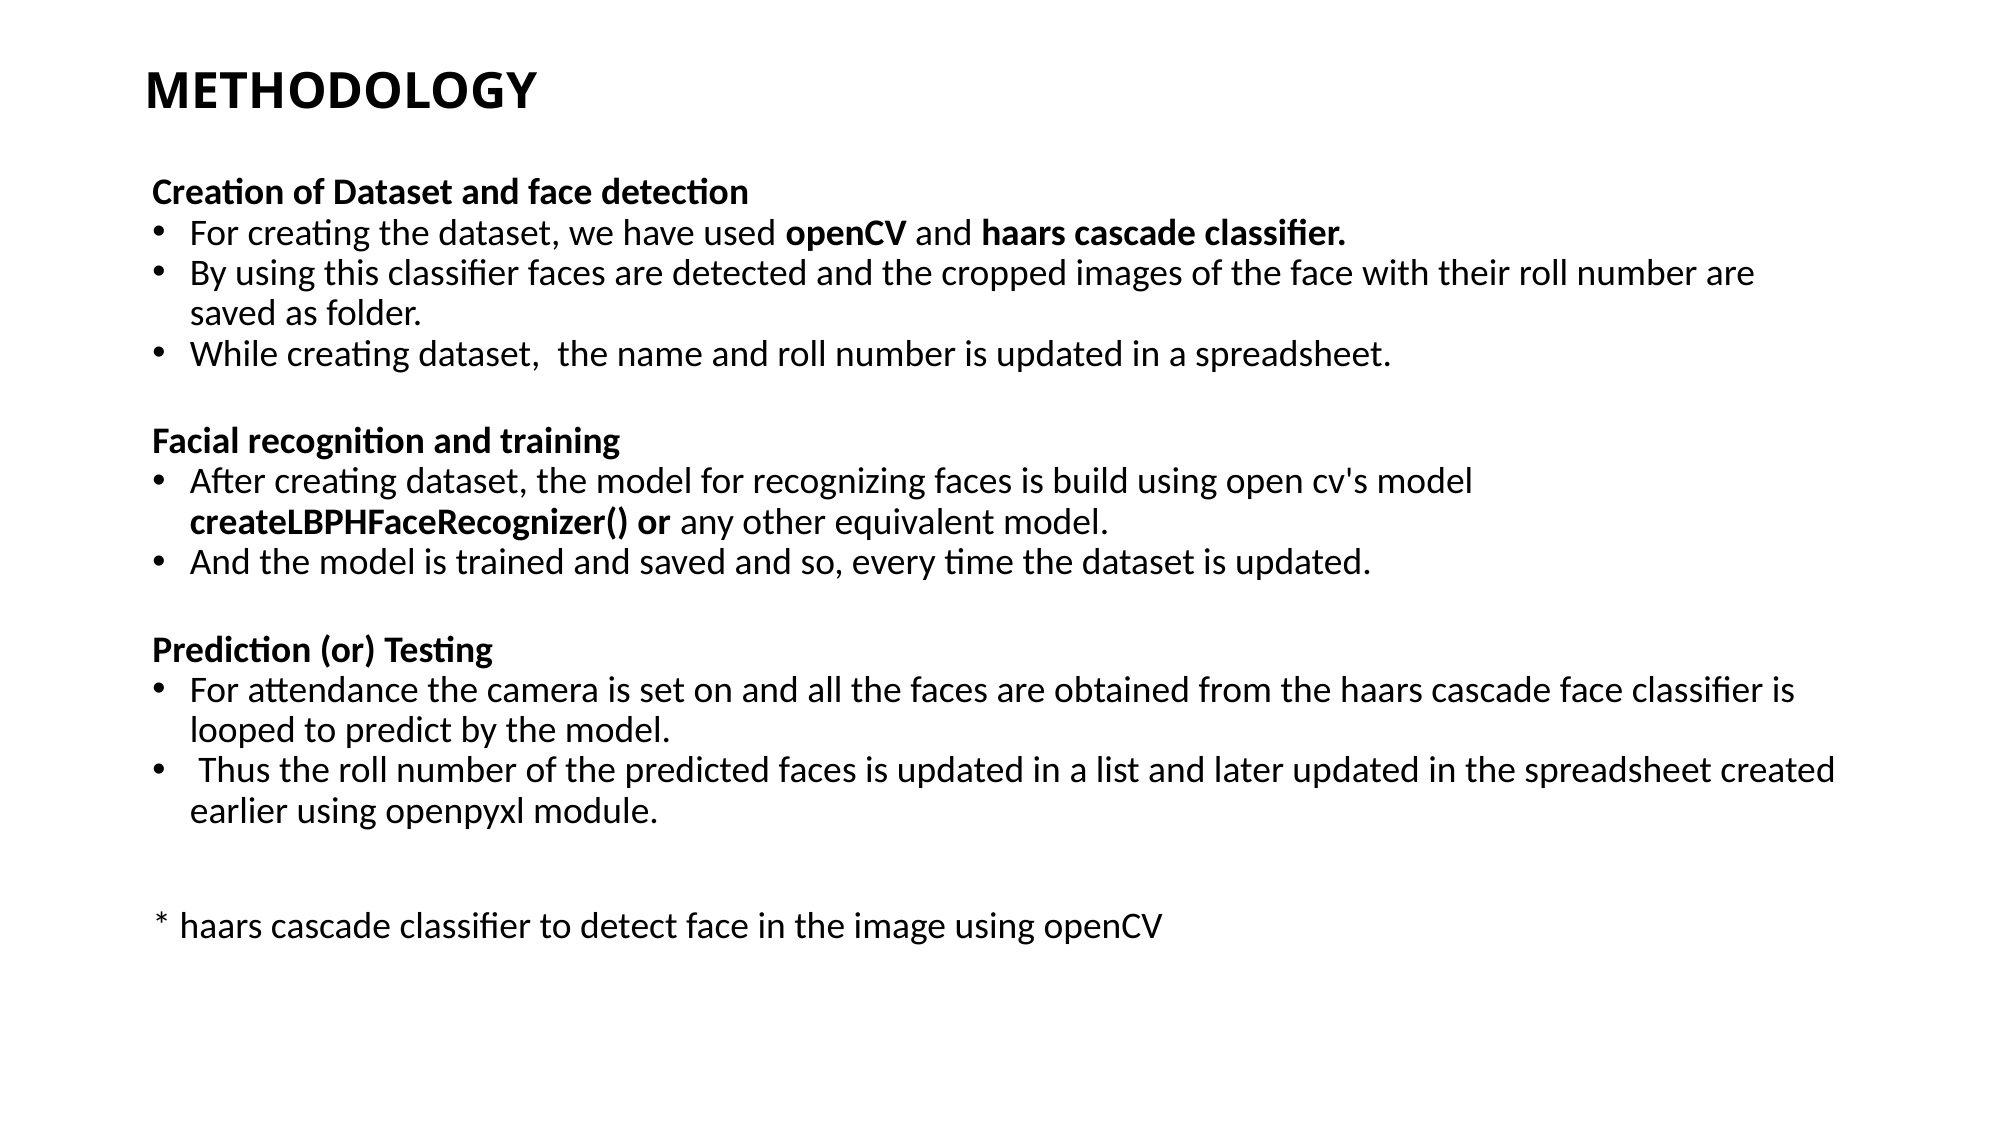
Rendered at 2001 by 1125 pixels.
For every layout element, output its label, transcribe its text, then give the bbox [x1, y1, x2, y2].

text_box Creation of Dataset and face detection For creating the dataset, we have used openCV and haars cascade classifier. By using this classifier faces are detected and the cropped images of the face with their roll number are saved as folder. While creating dataset, the name and roll number is updated in a spreadsheet. Facial recognition and training After creating dataset, the model for recognizing faces is build using open cv's model createLBPHFaceRecognizer() or any other equivalent model. And the model is trained and saved and so, every time the dataset is updated. Prediction (or) Testing For attendance the camera is set on and all the faces are obtained from the haars cascade face classifier is looped to predict by the model. Thus the roll number of the predicted faces is updated in a list and later updated in the spreadsheet created earlier using openpyxl module. * haars cascade classifier to detect face in the image using openCV [137, 160, 1863, 1065]
text_box METHODOLOGY [129, 59, 638, 179]
